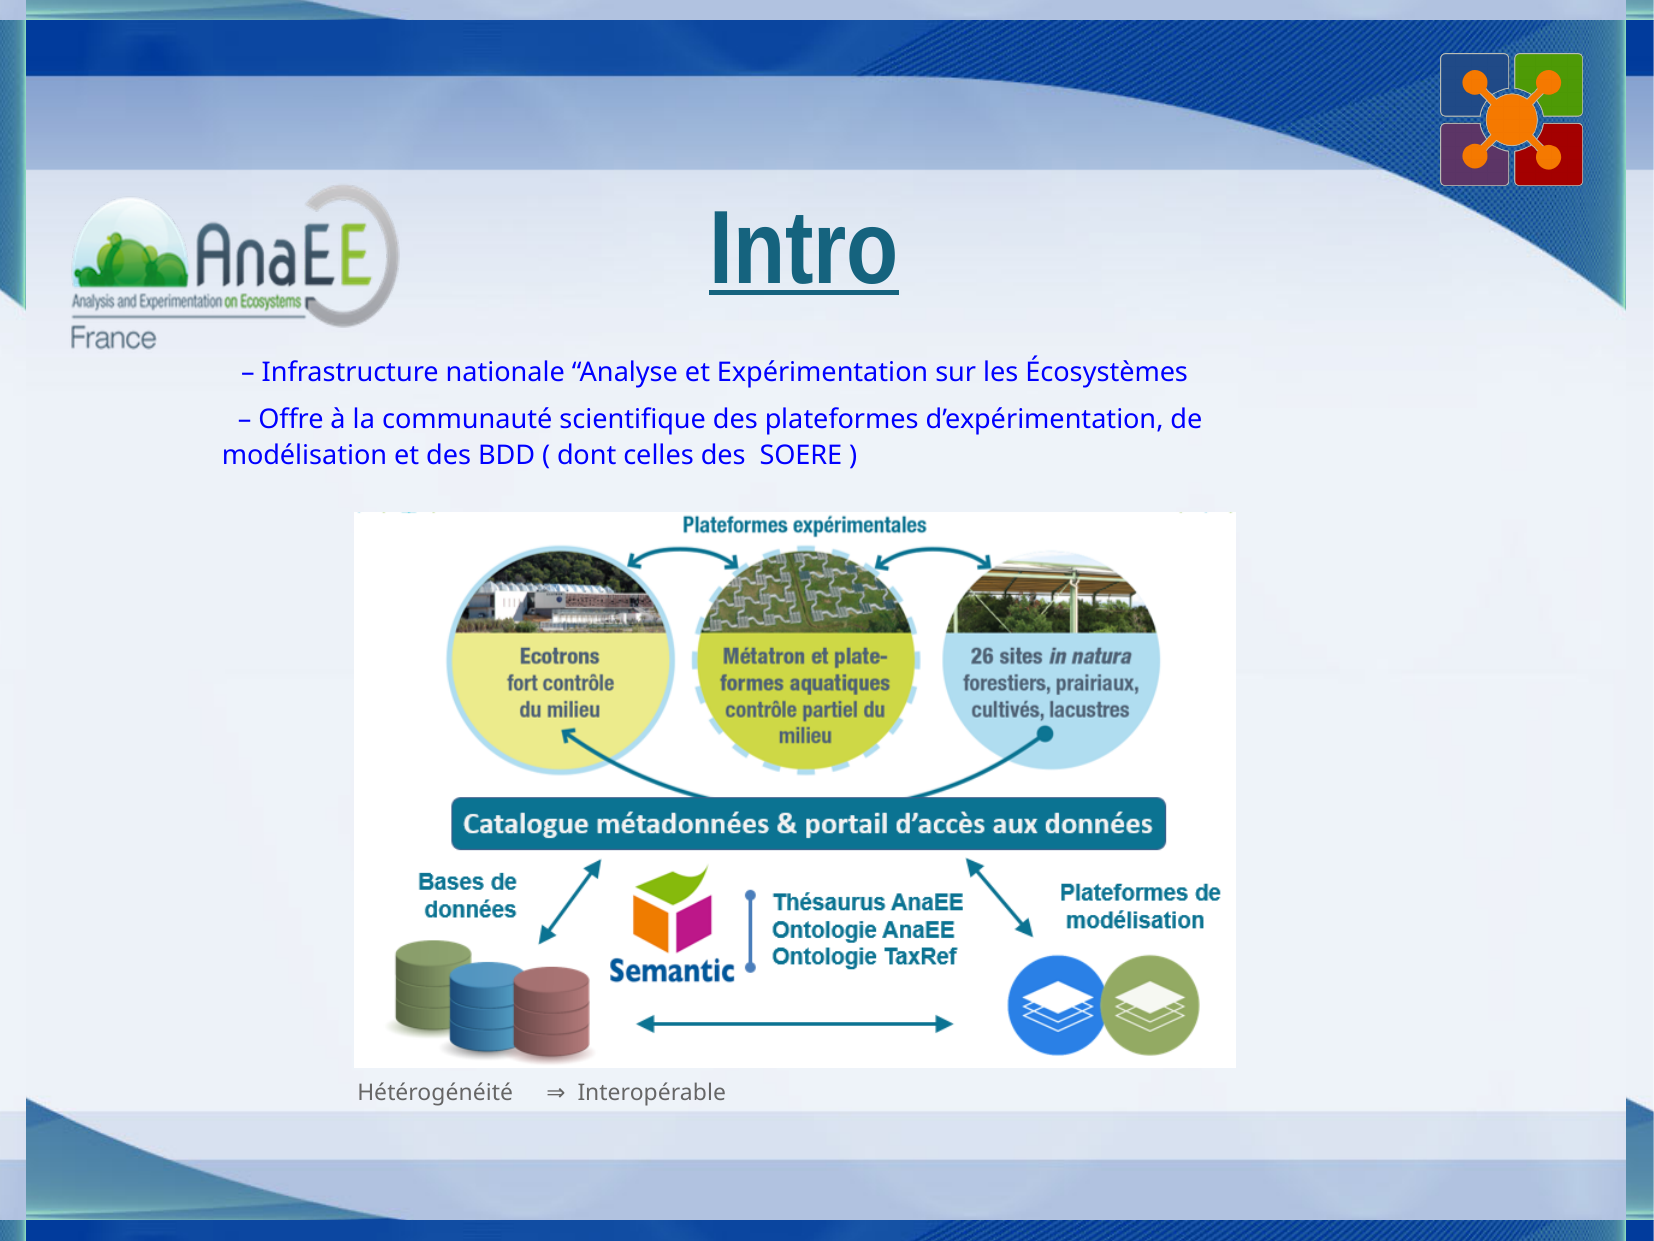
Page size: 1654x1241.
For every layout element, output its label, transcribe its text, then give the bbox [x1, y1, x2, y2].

text_box – Infrastructure nationale “Analyse et Expérimentation sur les Écosystèmes [200, 340, 1229, 376]
text_box Intro [694, 178, 934, 314]
picture [0, 0, 1654, 1241]
text_box ⇒ Interopérable [531, 1068, 756, 1111]
text_box – Offre à la communauté scientifique des plateformes d’expérimentation, de modélisation et des BDD ( dont celles des SOERE ) [200, 376, 1247, 497]
text_box Hétérogénéité [342, 1068, 544, 1117]
